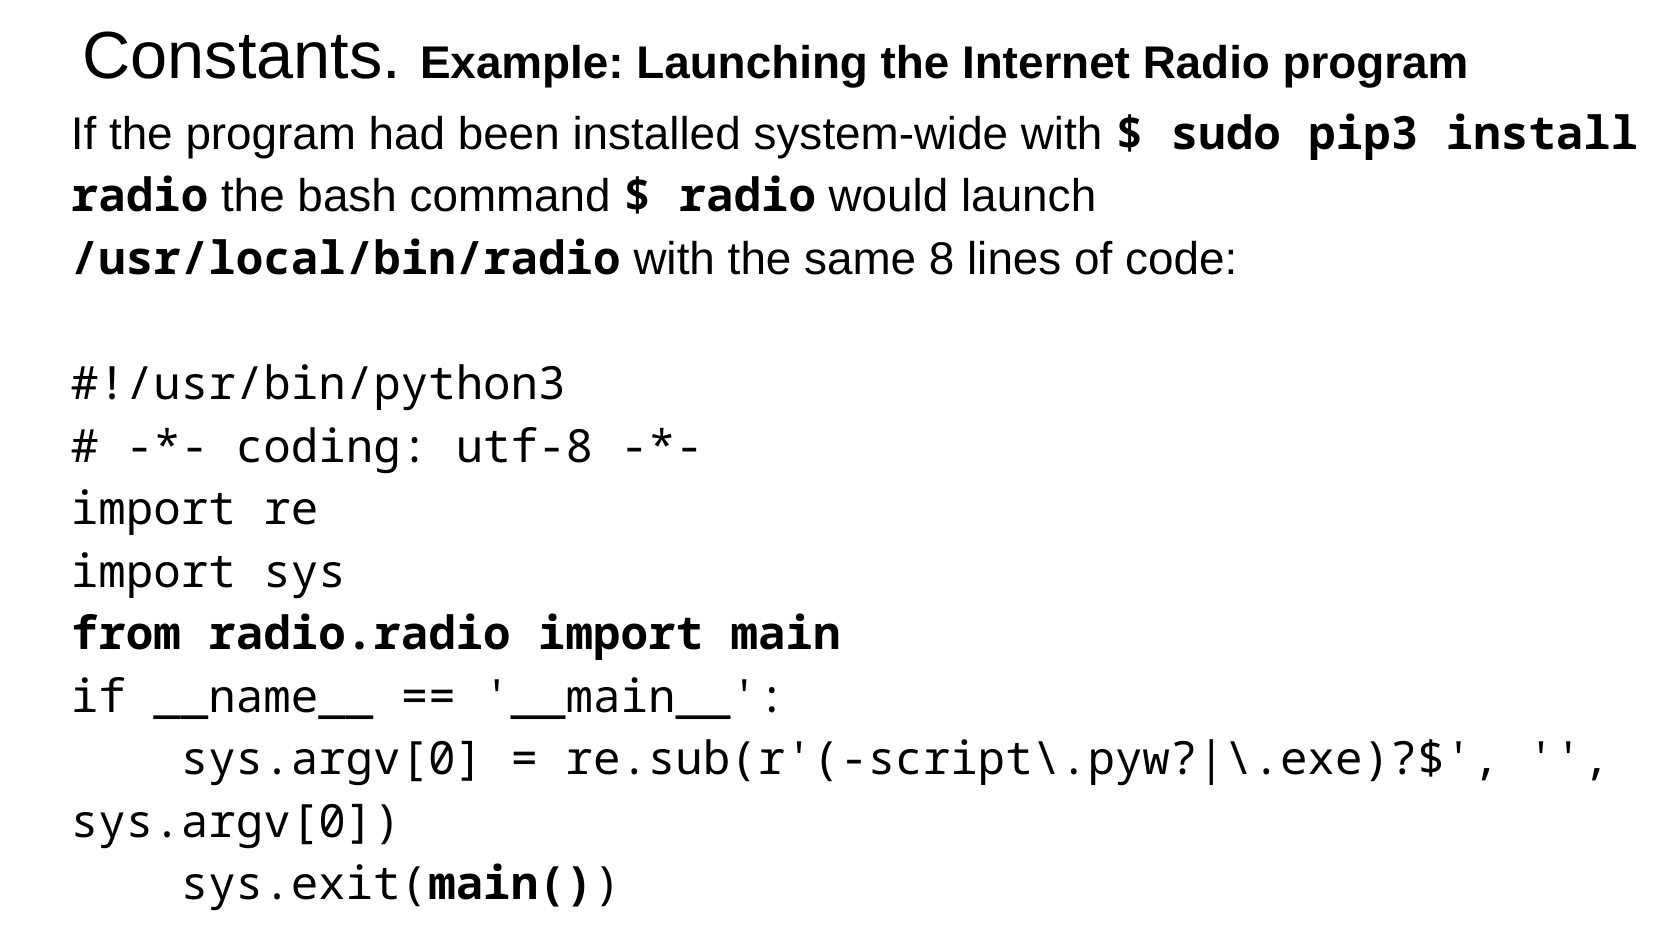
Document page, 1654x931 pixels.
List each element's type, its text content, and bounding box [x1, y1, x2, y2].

text_box If the program had been installed system-wide with $ sudo pip3 install radio the bash command $ radio would launch /usr/local/bin/radio with the same 8 lines of code: #!/usr/bin/python3 # -*- coding: utf-8 -*- import re import sys from radio.radio import main if __name__ == '__main__': sys.argv[0] = re.sub(r'(-script\.pyw?|\.exe)?$', '', sys.argv[0]) sys.exit(main()) This time the python path where radio is found is: /usr/lib/python3/dist-packages/radio/radio.py [70, 100, 1642, 903]
title Constants. Example: Launching the Internet Radio program [82, 10, 1571, 100]
